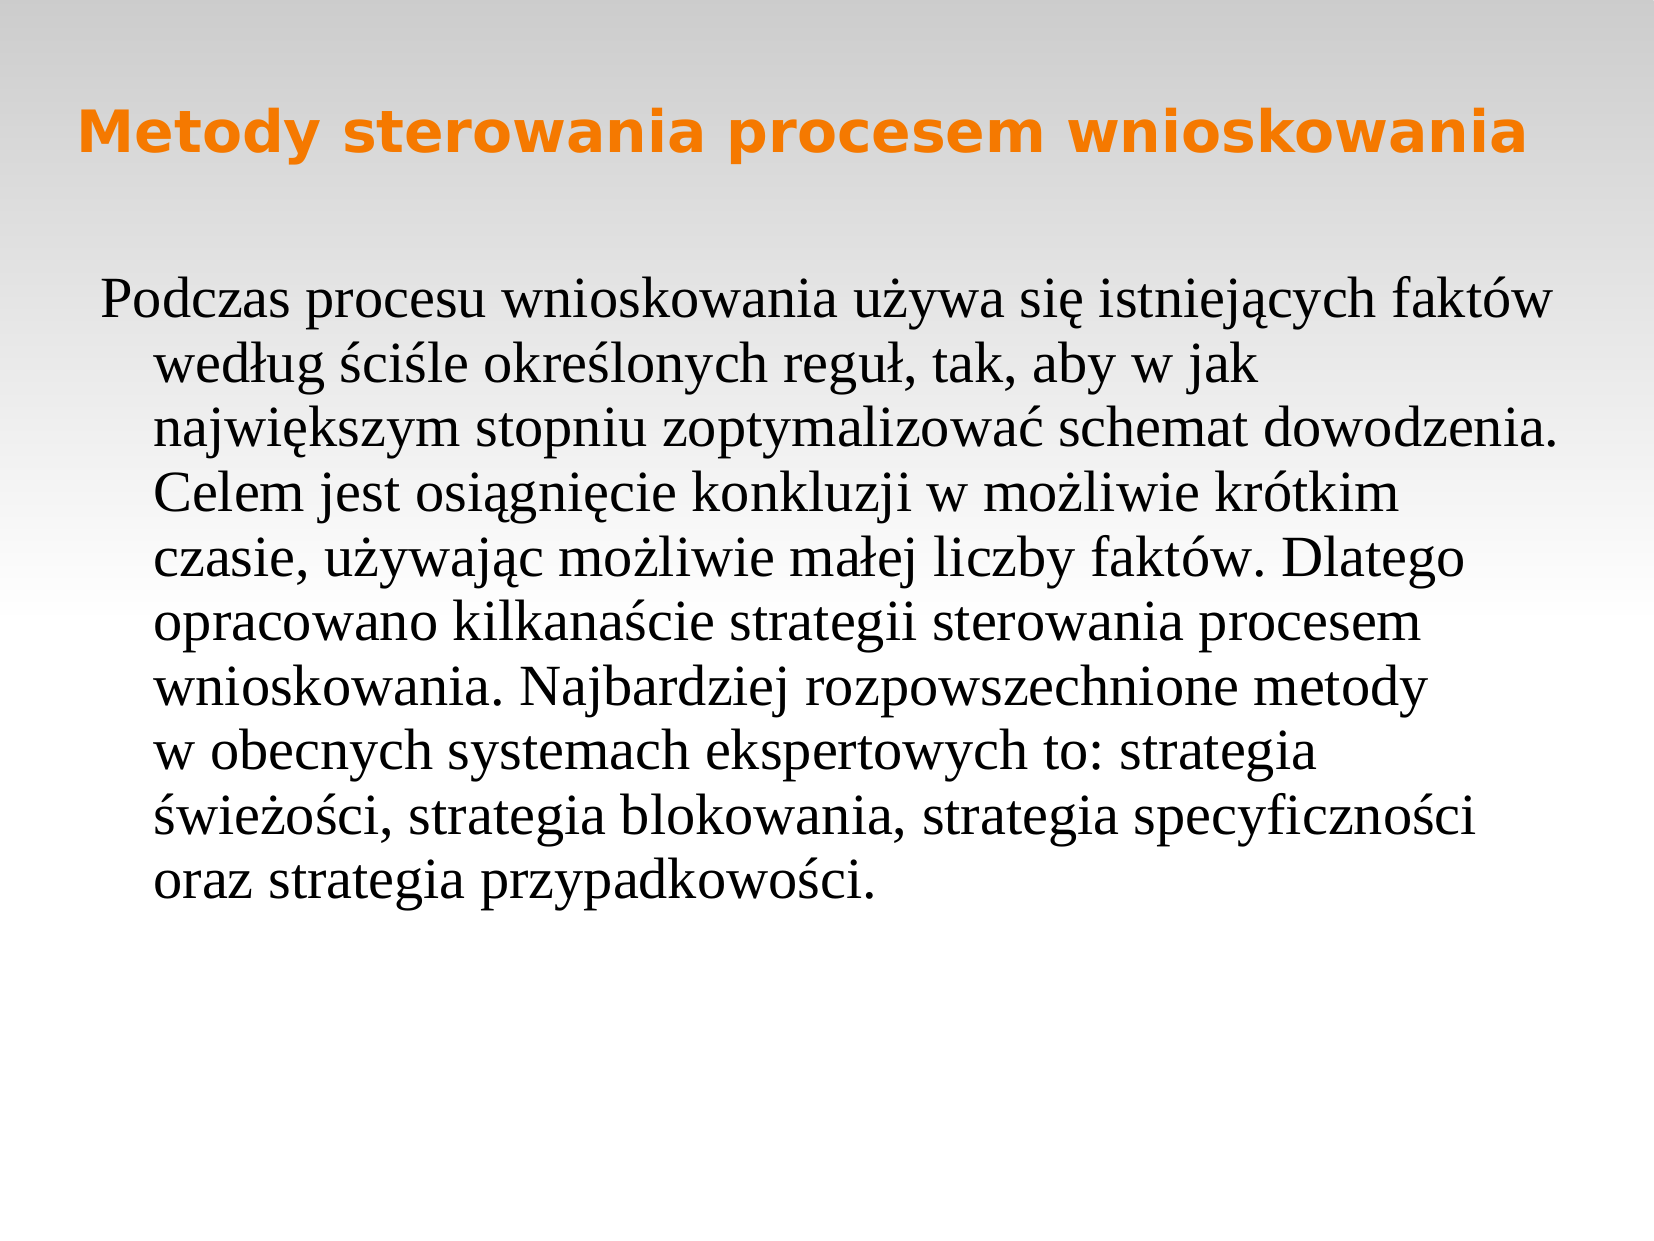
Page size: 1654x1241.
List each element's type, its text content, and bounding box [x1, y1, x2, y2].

list Podczas procesu wnioskowania używa się istniejących faktów według ściśle określonych reguł, tak, aby w jak największym stopniu zoptymalizować schemat dowodzenia. Celem jest osiągnięcie konkluzji w możliwie krótkim czasie, używając możliwie małej liczby faktów. Dlatego opracowano kilkanaście strategii sterowania procesem wnioskowania. Najbardziej rozpowszechnione metody w obecnych systemach ekspertowych to: strategia świeżości, strategia blokowania, strategia specyficzności oraz strategia przypadkowości. [82, 265, 1571, 1094]
title Metody sterowania procesem wnioskowania [76, 59, 1565, 207]
